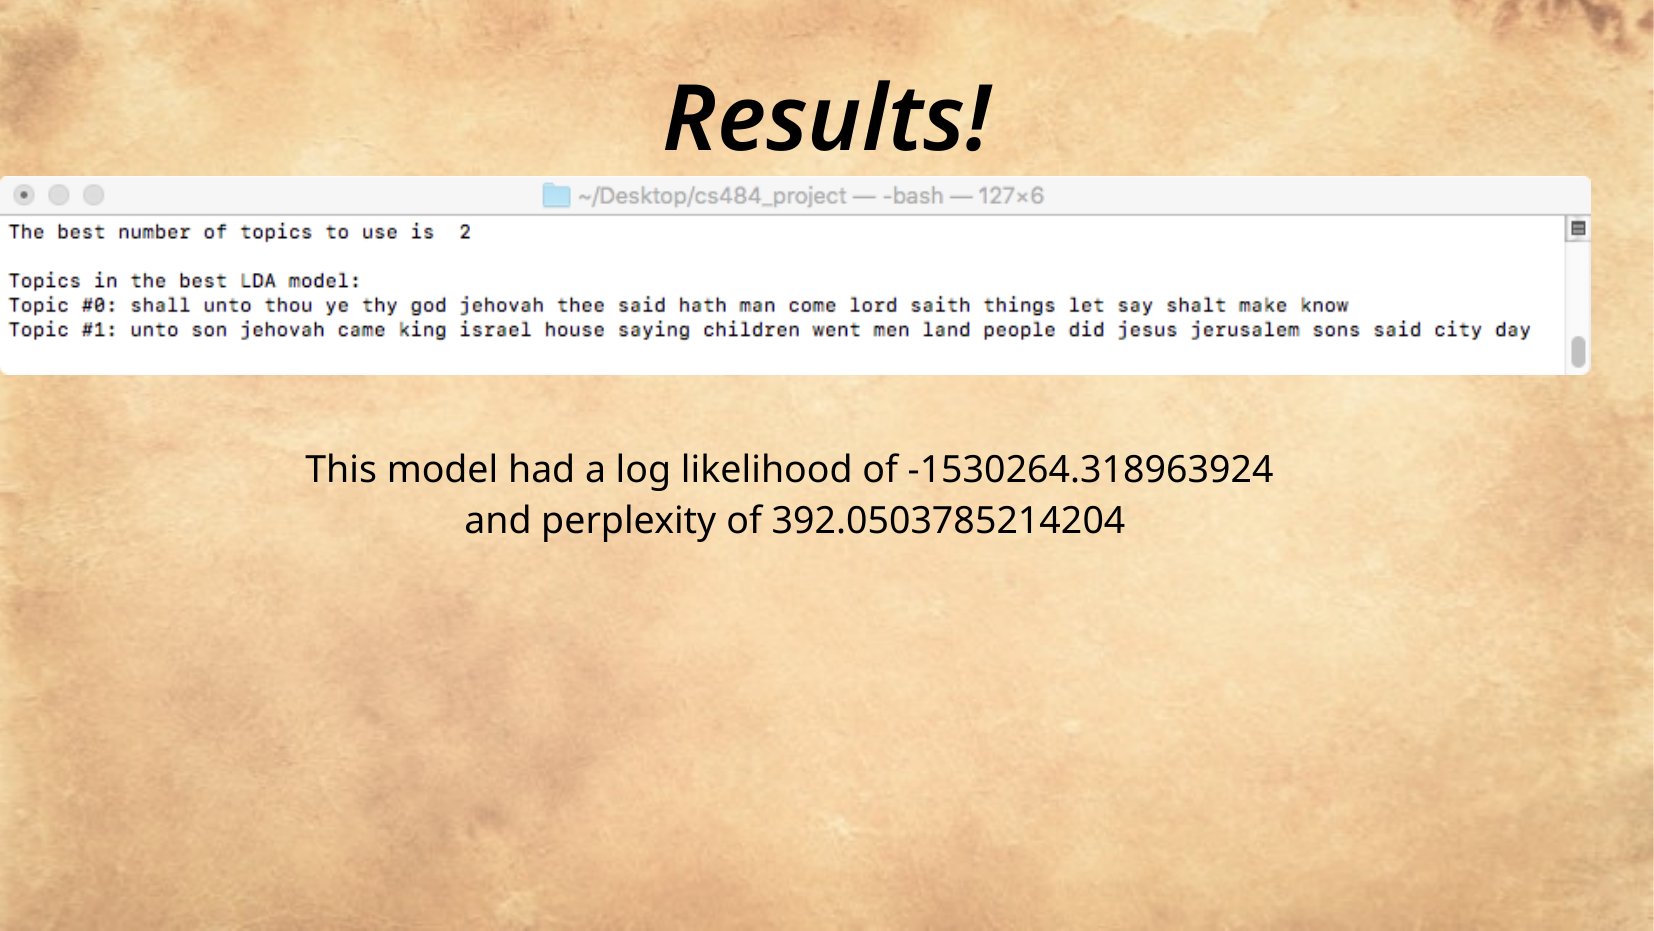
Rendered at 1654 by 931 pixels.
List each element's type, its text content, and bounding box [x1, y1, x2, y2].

title Results! [82, 37, 1571, 176]
text_box This model had a log likelihood of -1530264.318963924 and perplexity of 392.0503785214204 [60, 435, 1531, 646]
picture [0, 0, 1654, 931]
